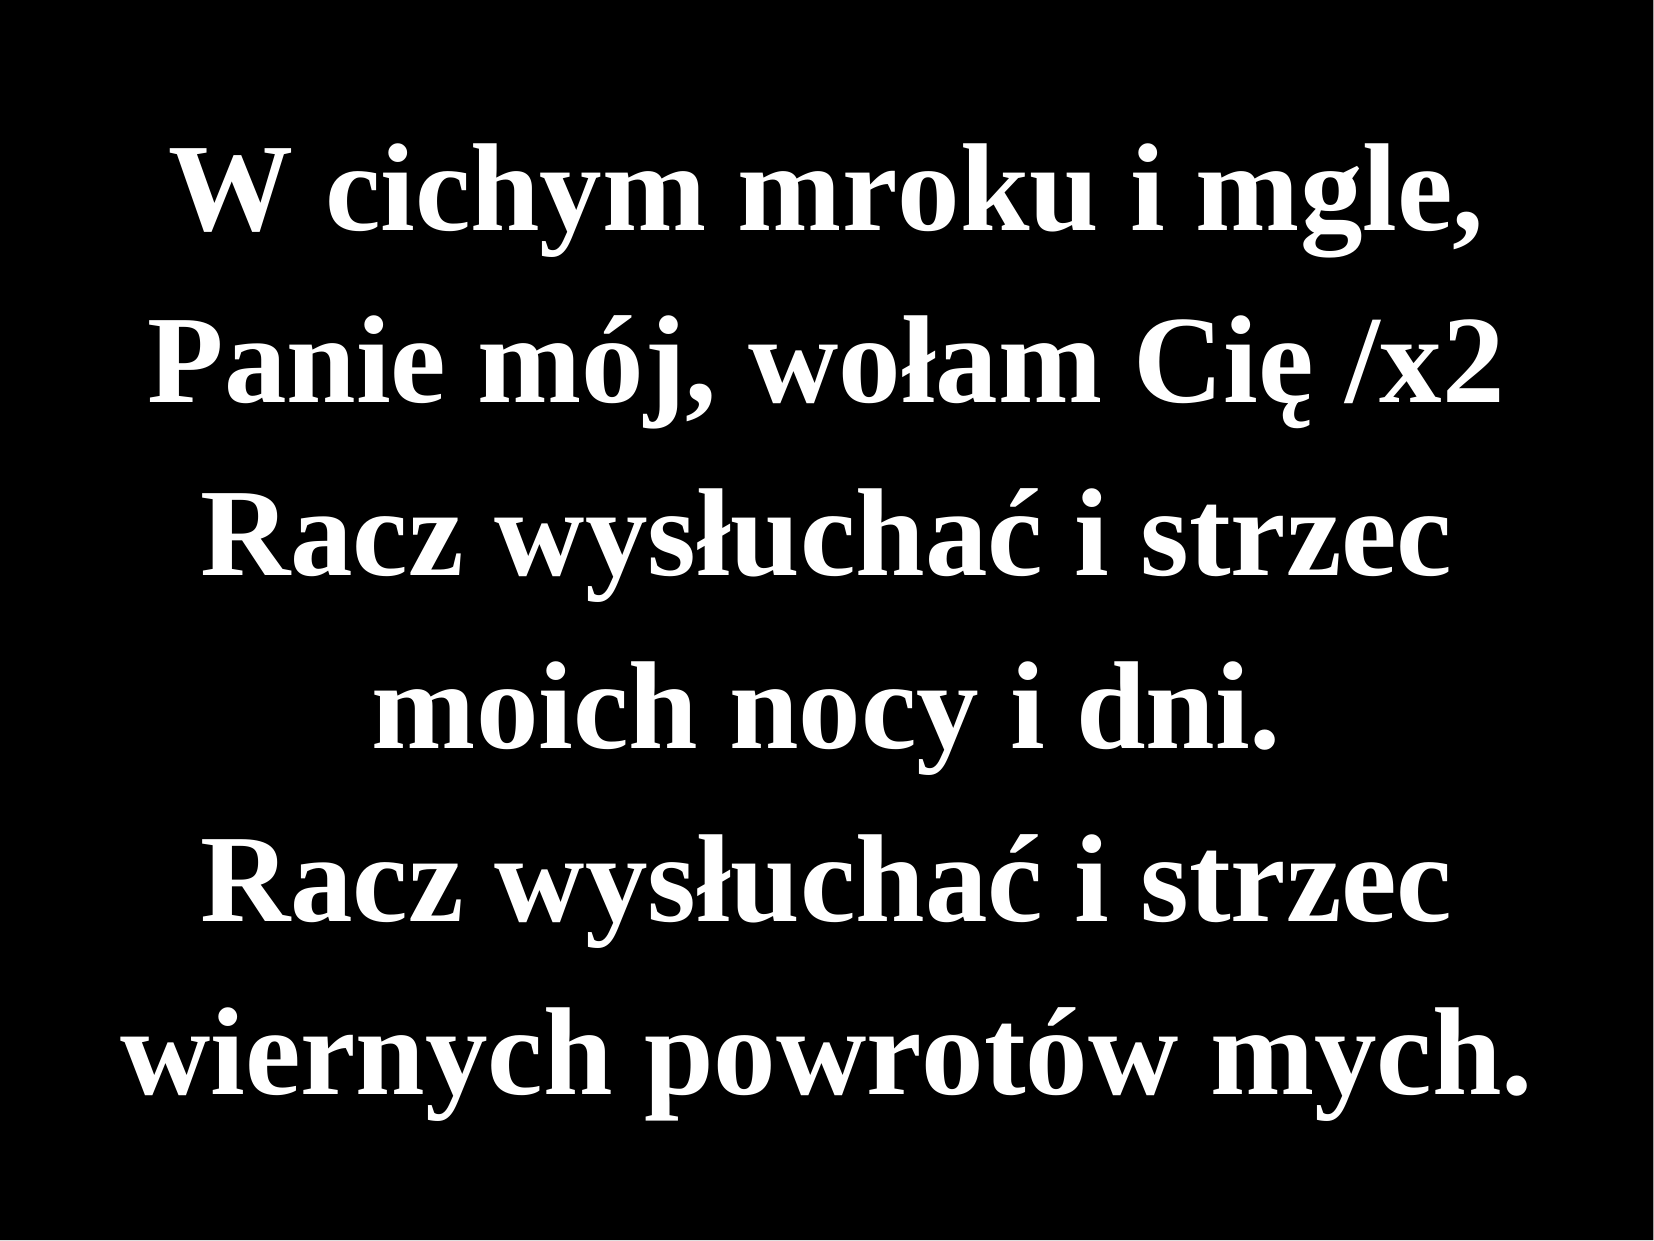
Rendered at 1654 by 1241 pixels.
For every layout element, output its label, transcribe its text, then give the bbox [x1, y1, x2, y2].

title W cichym mroku i mgle, ppp Panie mój, wołam Cię /x2 ppp Racz wysłuchać i strzec ppp moich nocy i dni. ppp Racz wysłuchać i strzec ppp wiernych powrotów mych. [0, 0, 1654, 1241]
